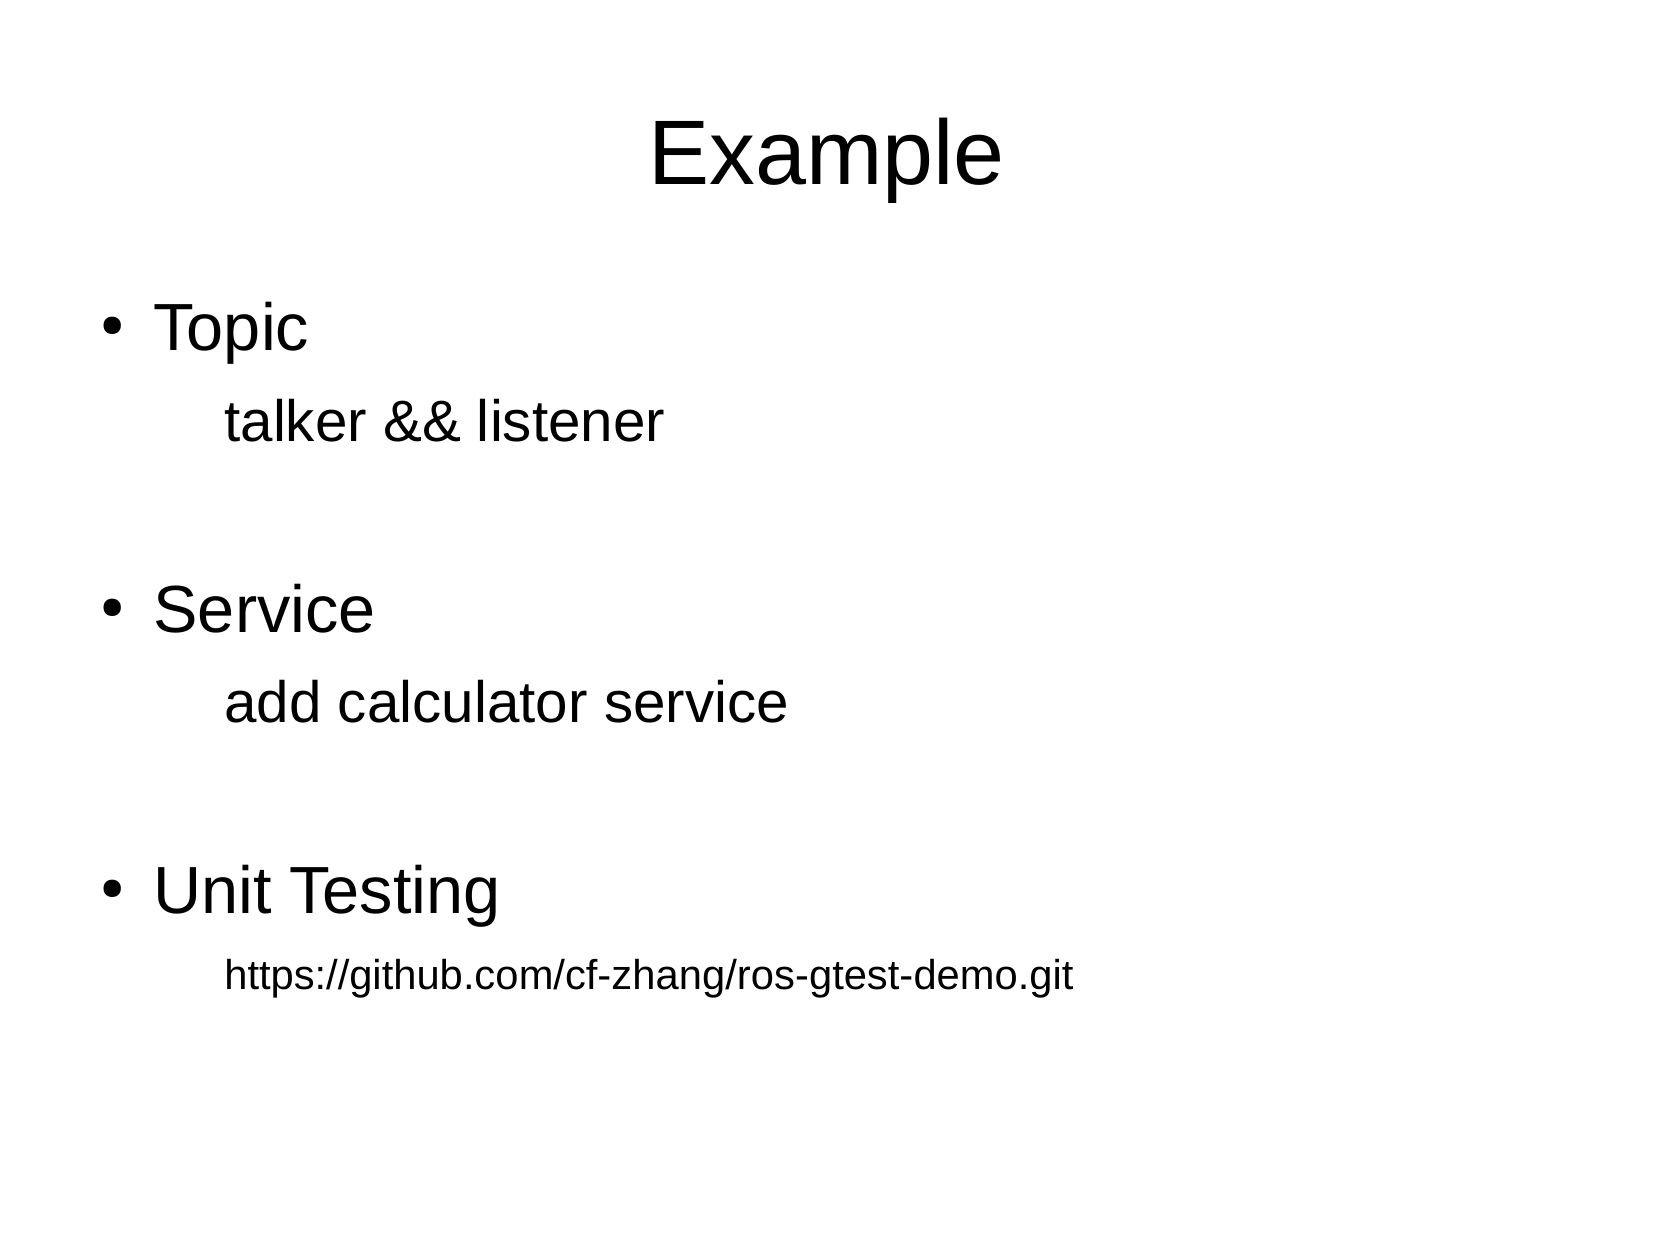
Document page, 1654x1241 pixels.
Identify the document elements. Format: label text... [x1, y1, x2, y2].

list Topic talker && listener Service add calculator service Unit Testing https://github.com/cf-zhang/ros-gtest-demo.git [82, 290, 1571, 1010]
title Example [82, 49, 1571, 257]
